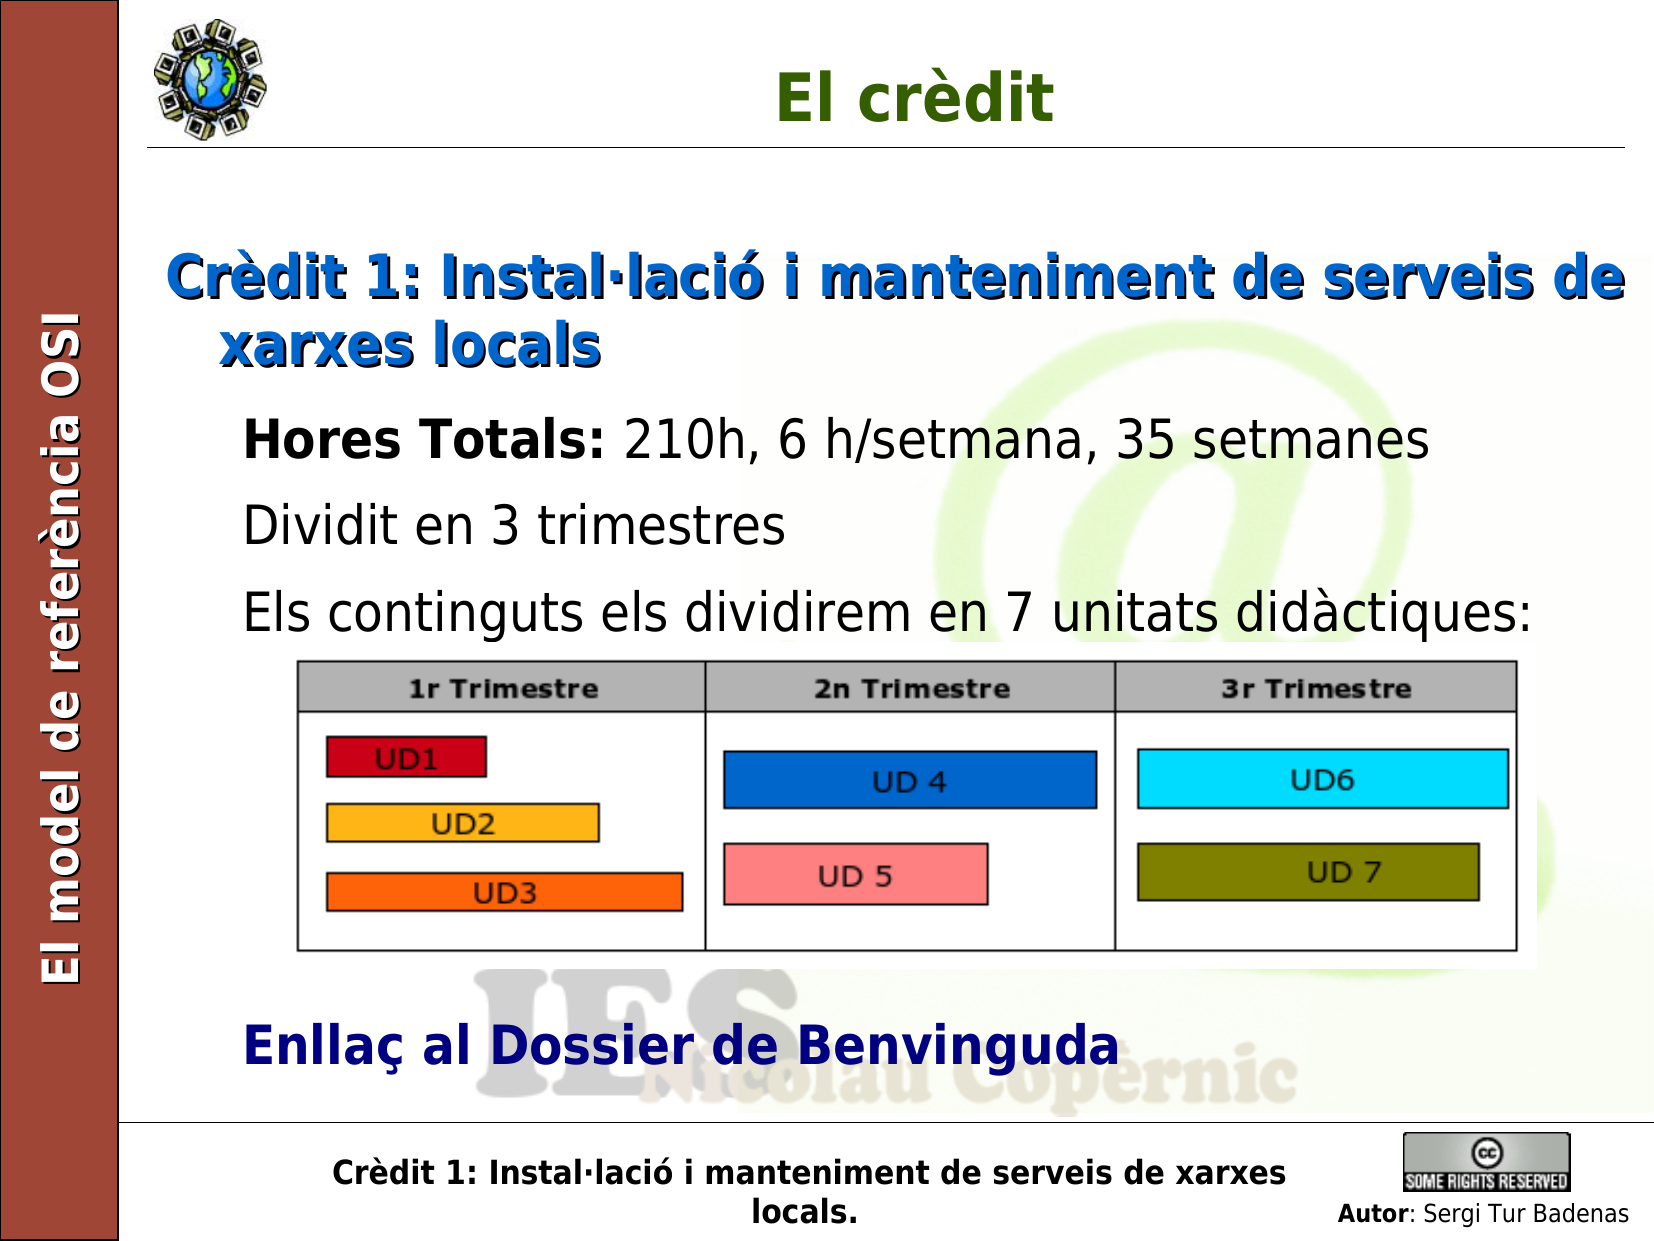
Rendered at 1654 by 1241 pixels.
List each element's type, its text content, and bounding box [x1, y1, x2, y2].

title El crèdit [171, 49, 1654, 148]
picture [289, 642, 1537, 969]
list Crèdit 1: Instal·lació i manteniment de serveis de xarxes locals Hores Totals: 210h, 6 h/setmana, 35 setmanes Dividit en 3 trimestres Els continguts els dividirem en 7 unitats didàctiques: Enllaç al Dossier de Benvinguda [147, 242, 1636, 1078]
picture [154, 19, 268, 142]
picture [466, 252, 1654, 1117]
picture [1403, 1132, 1571, 1192]
